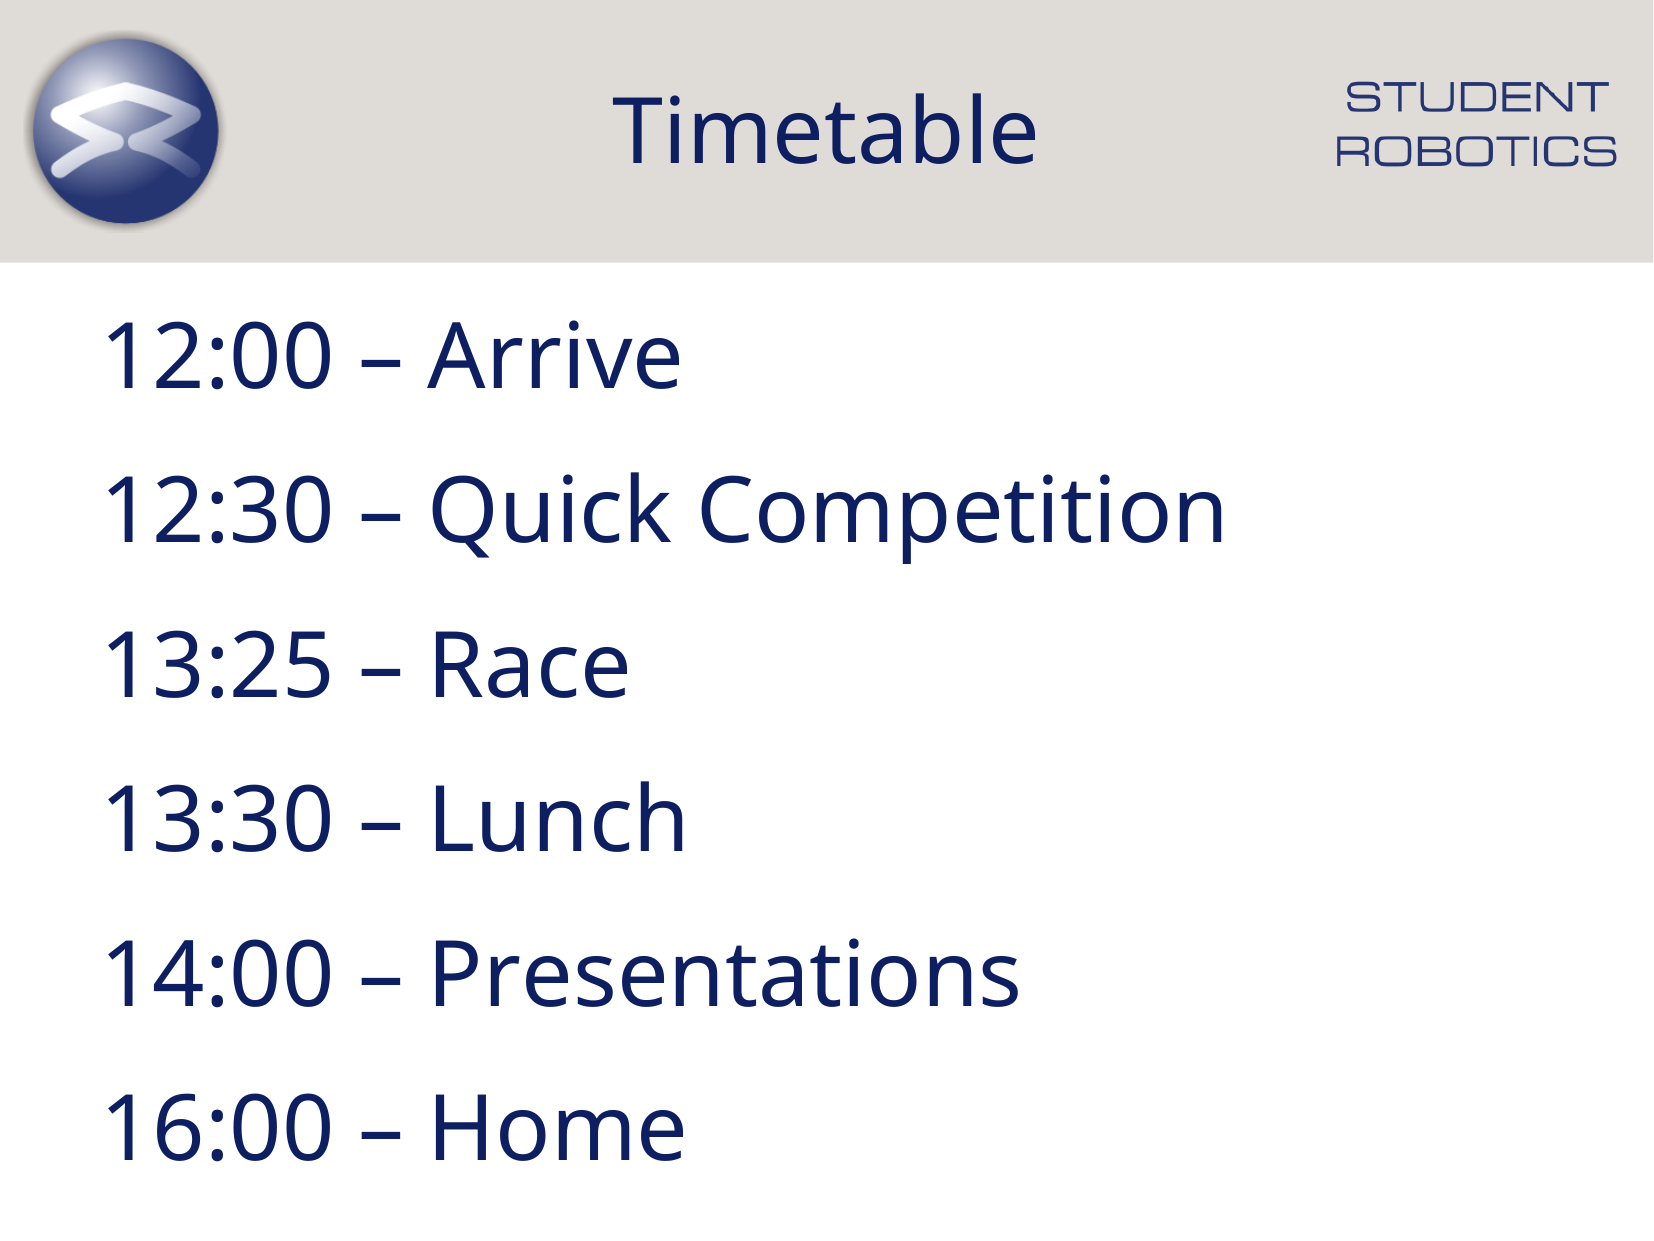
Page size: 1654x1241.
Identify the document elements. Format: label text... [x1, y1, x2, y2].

picture [1571, 68, 1633, 174]
picture [9, 19, 82, 245]
list 12:00 – Arrive 12:30 – Quick Competition 13:25 – Race 13:30 – Lunch 14:00 – Presentations 16:00 – Home [82, 290, 1571, 1109]
title Timetable [82, 0, 1571, 257]
